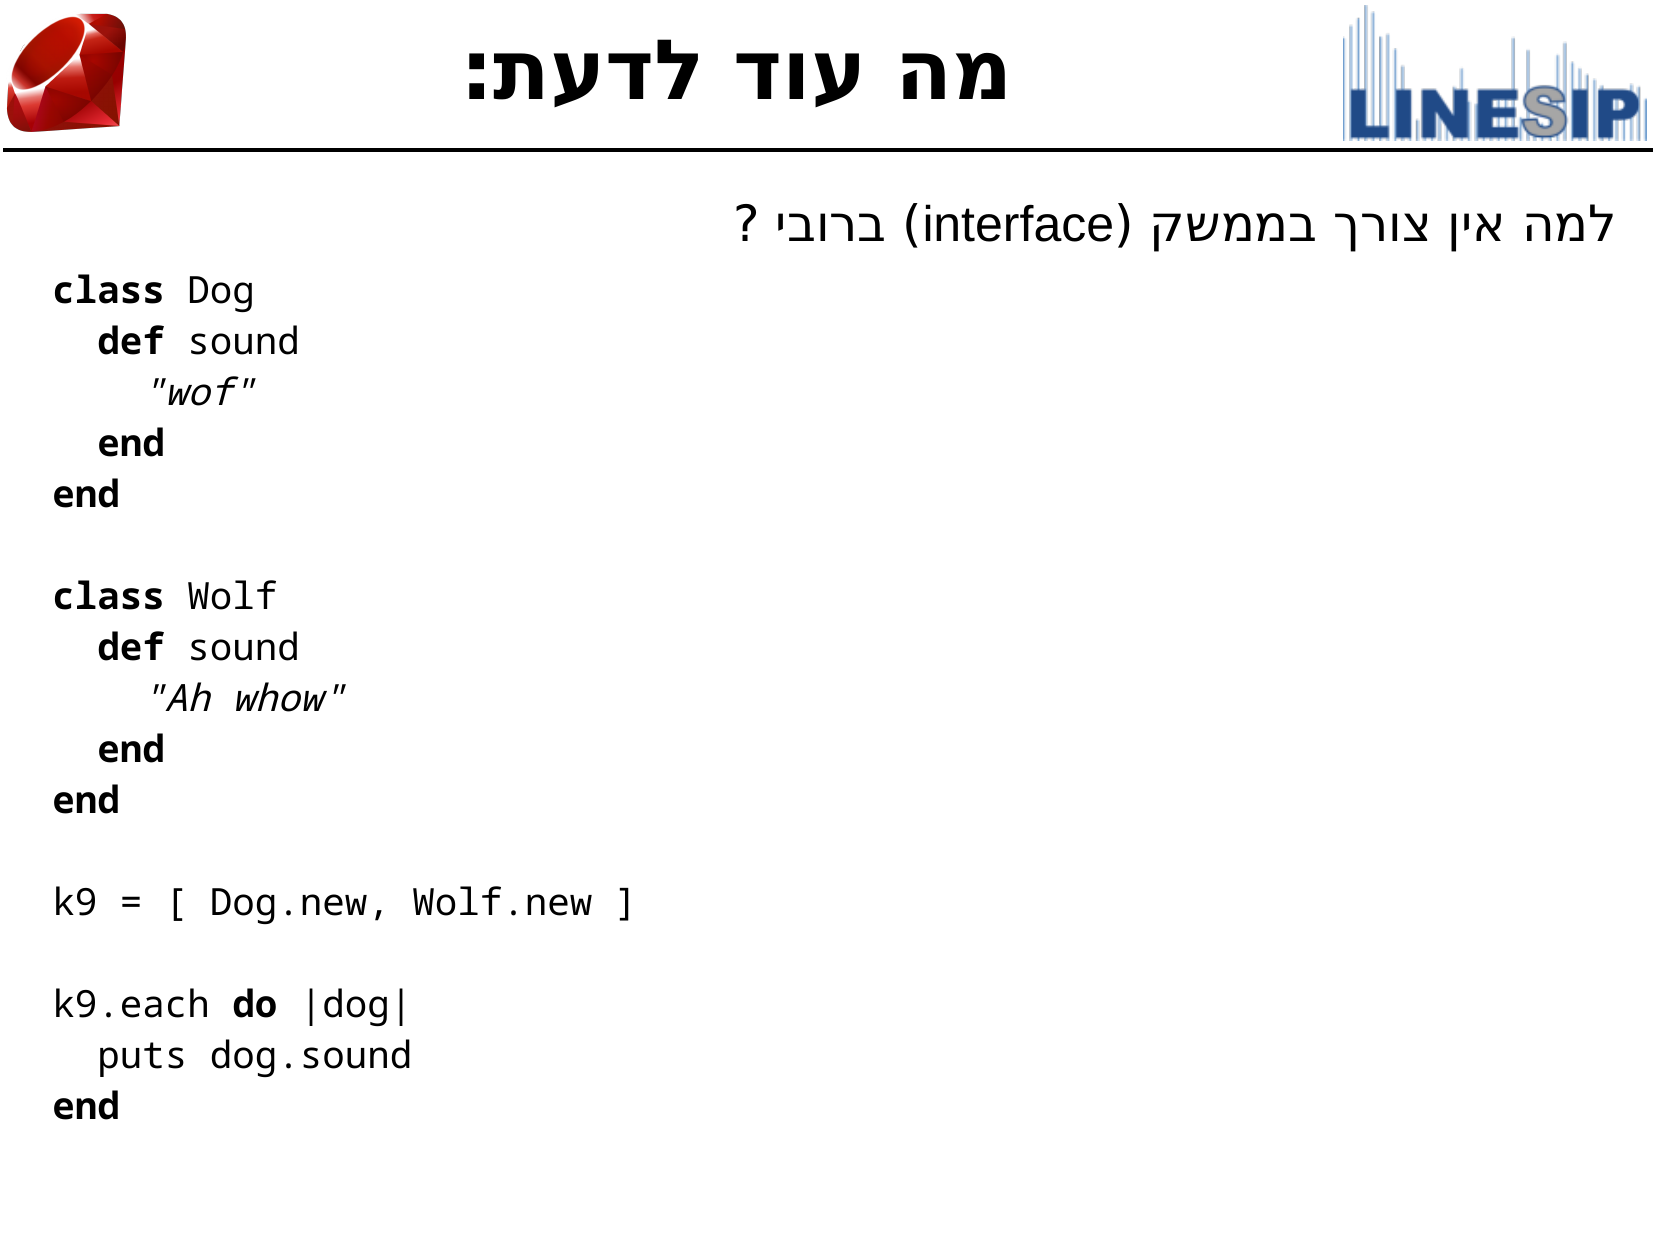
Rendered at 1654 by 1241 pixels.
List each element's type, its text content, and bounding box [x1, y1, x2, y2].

text_box class Dog def sound "wof" end end class Wolf def sound "Ah whow" end end k9 = [ Dog.new, Wolf.new ] k9.each do |dog| puts dog.sound end [37, 255, 1613, 1025]
picture [1343, 5, 1647, 141]
text_box למה אין צורך בממשק (interface) ברובי ? [19, 158, 1633, 257]
text_box מה עוד לדעת: [124, 14, 1350, 131]
picture [5, 11, 126, 132]
